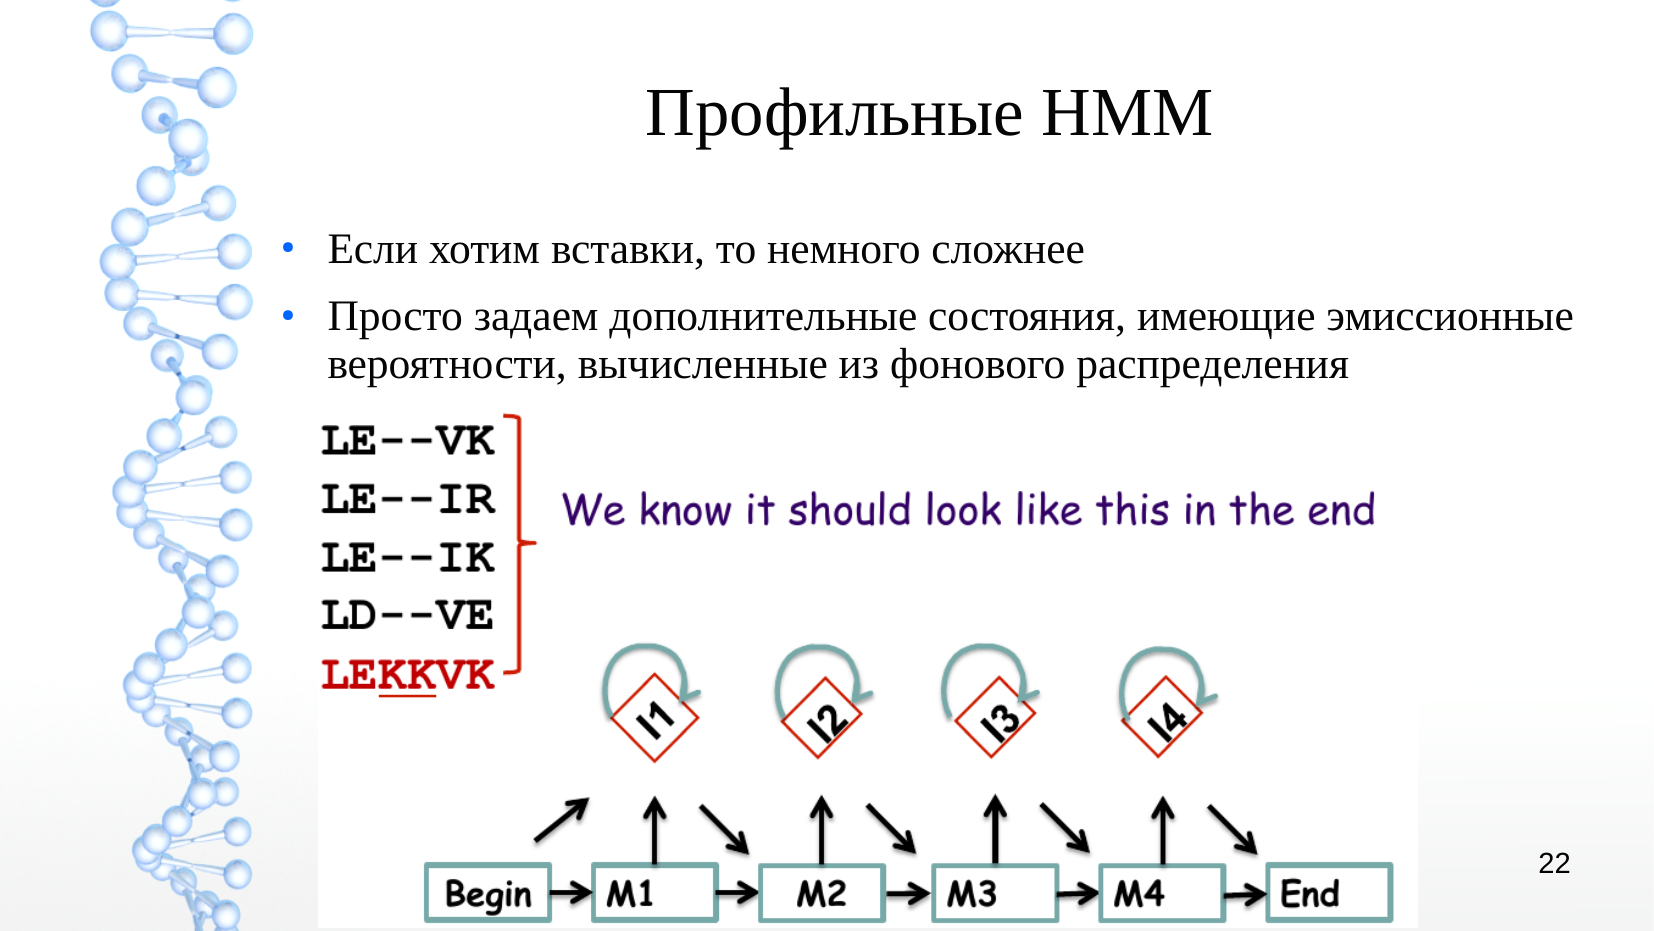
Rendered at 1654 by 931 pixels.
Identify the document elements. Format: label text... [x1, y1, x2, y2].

title Профильные HMM [265, 35, 1595, 189]
list Если хотим вставки, то немного сложнее Просто задаем дополнительные состояния, имеющие эмиссионные вероятности, вычисленные из фонового распределения [265, 224, 1595, 402]
picture [0, 0, 1654, 931]
